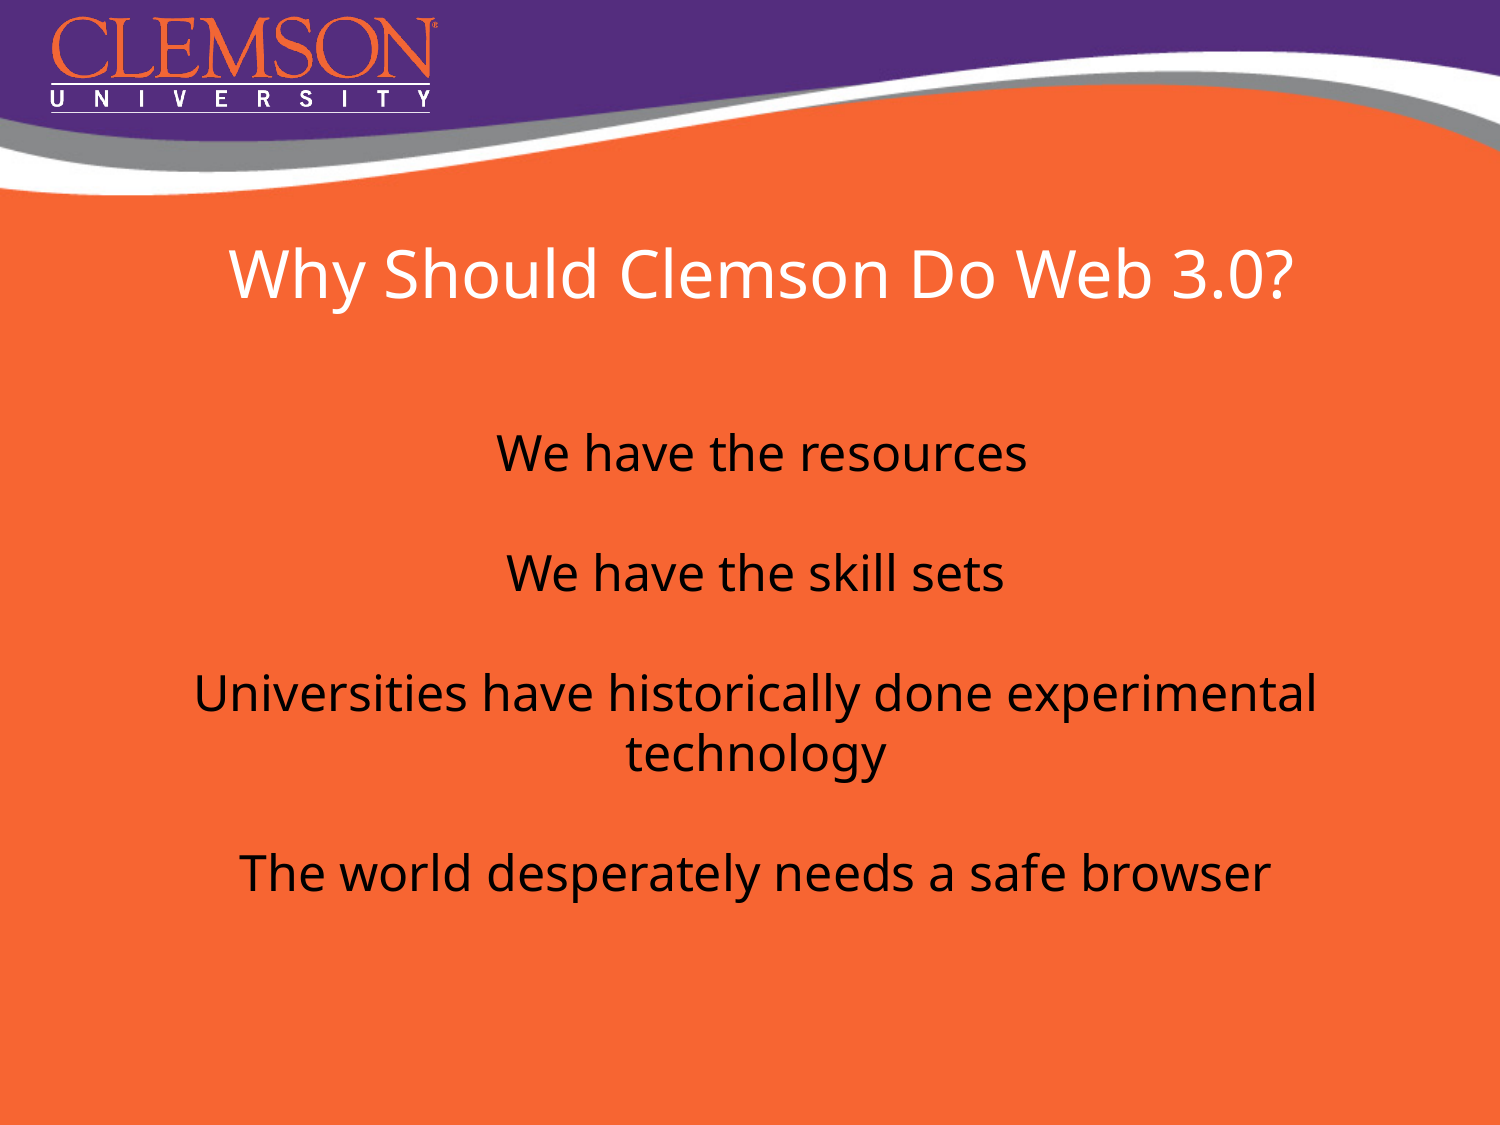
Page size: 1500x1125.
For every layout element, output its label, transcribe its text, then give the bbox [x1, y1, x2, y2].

text_box Why Should Clemson Do Web 3.0? [75, 224, 1450, 320]
picture [0, 0, 1500, 1125]
text_box We have the resources We have the skill sets Universities have historically done experimental technology The world desperately needs a safe browser [74, 413, 1438, 1029]
